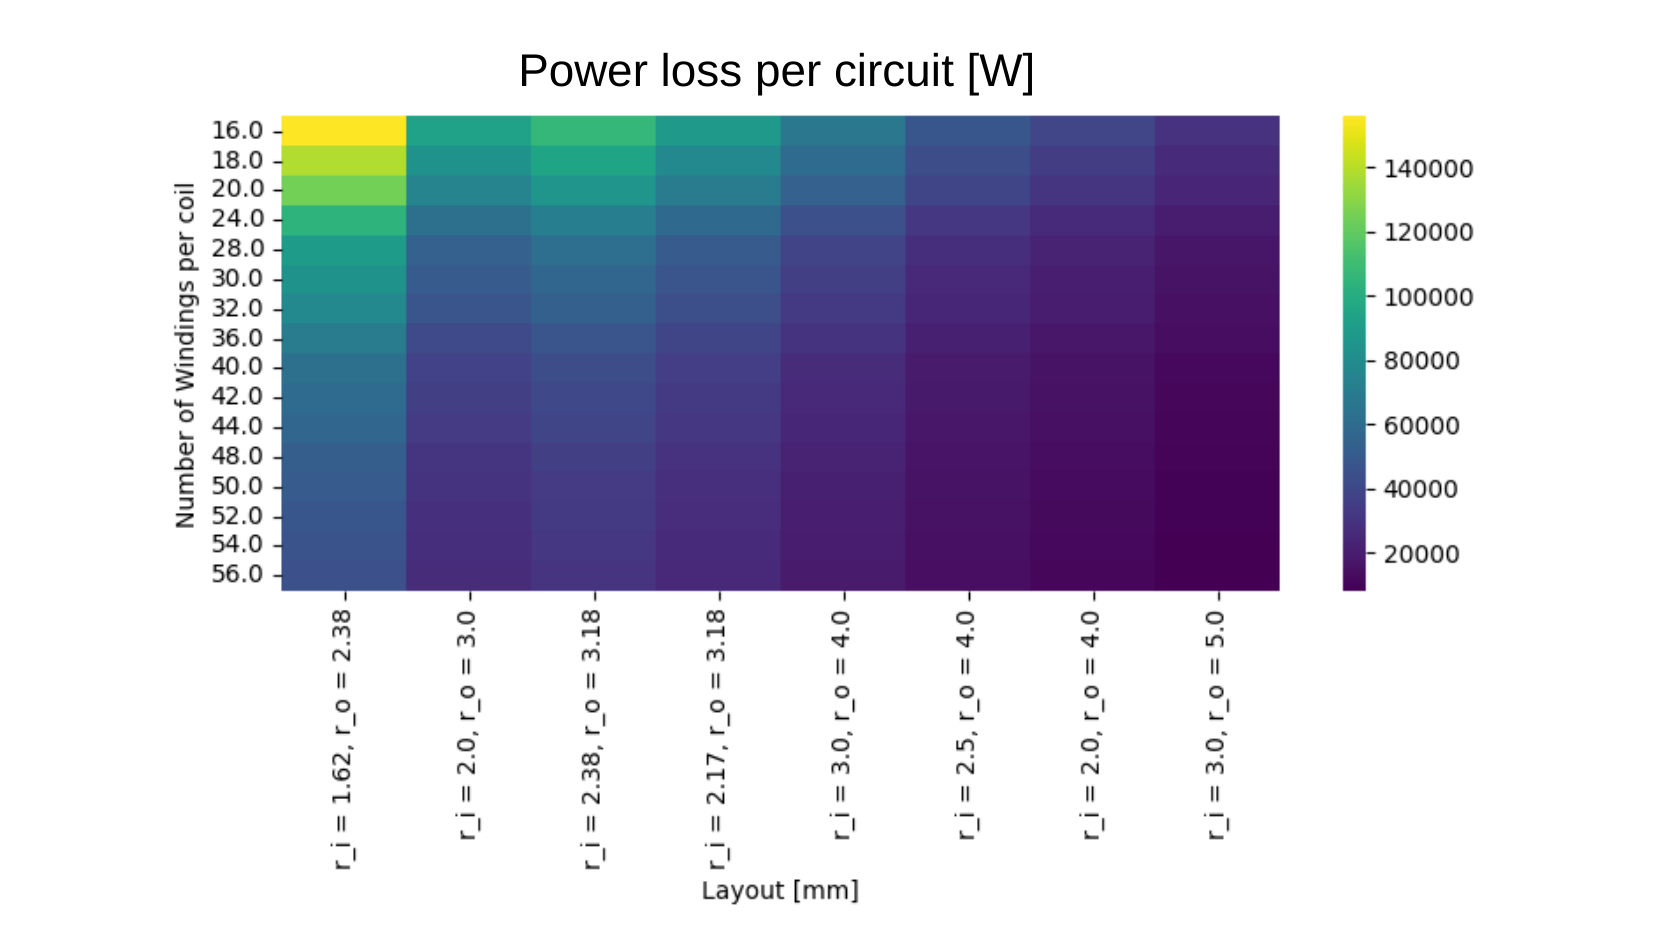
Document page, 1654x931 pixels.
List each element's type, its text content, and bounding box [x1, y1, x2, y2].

picture [150, 112, 1556, 931]
title Power loss per circuit [W] [105, 44, 1449, 97]
